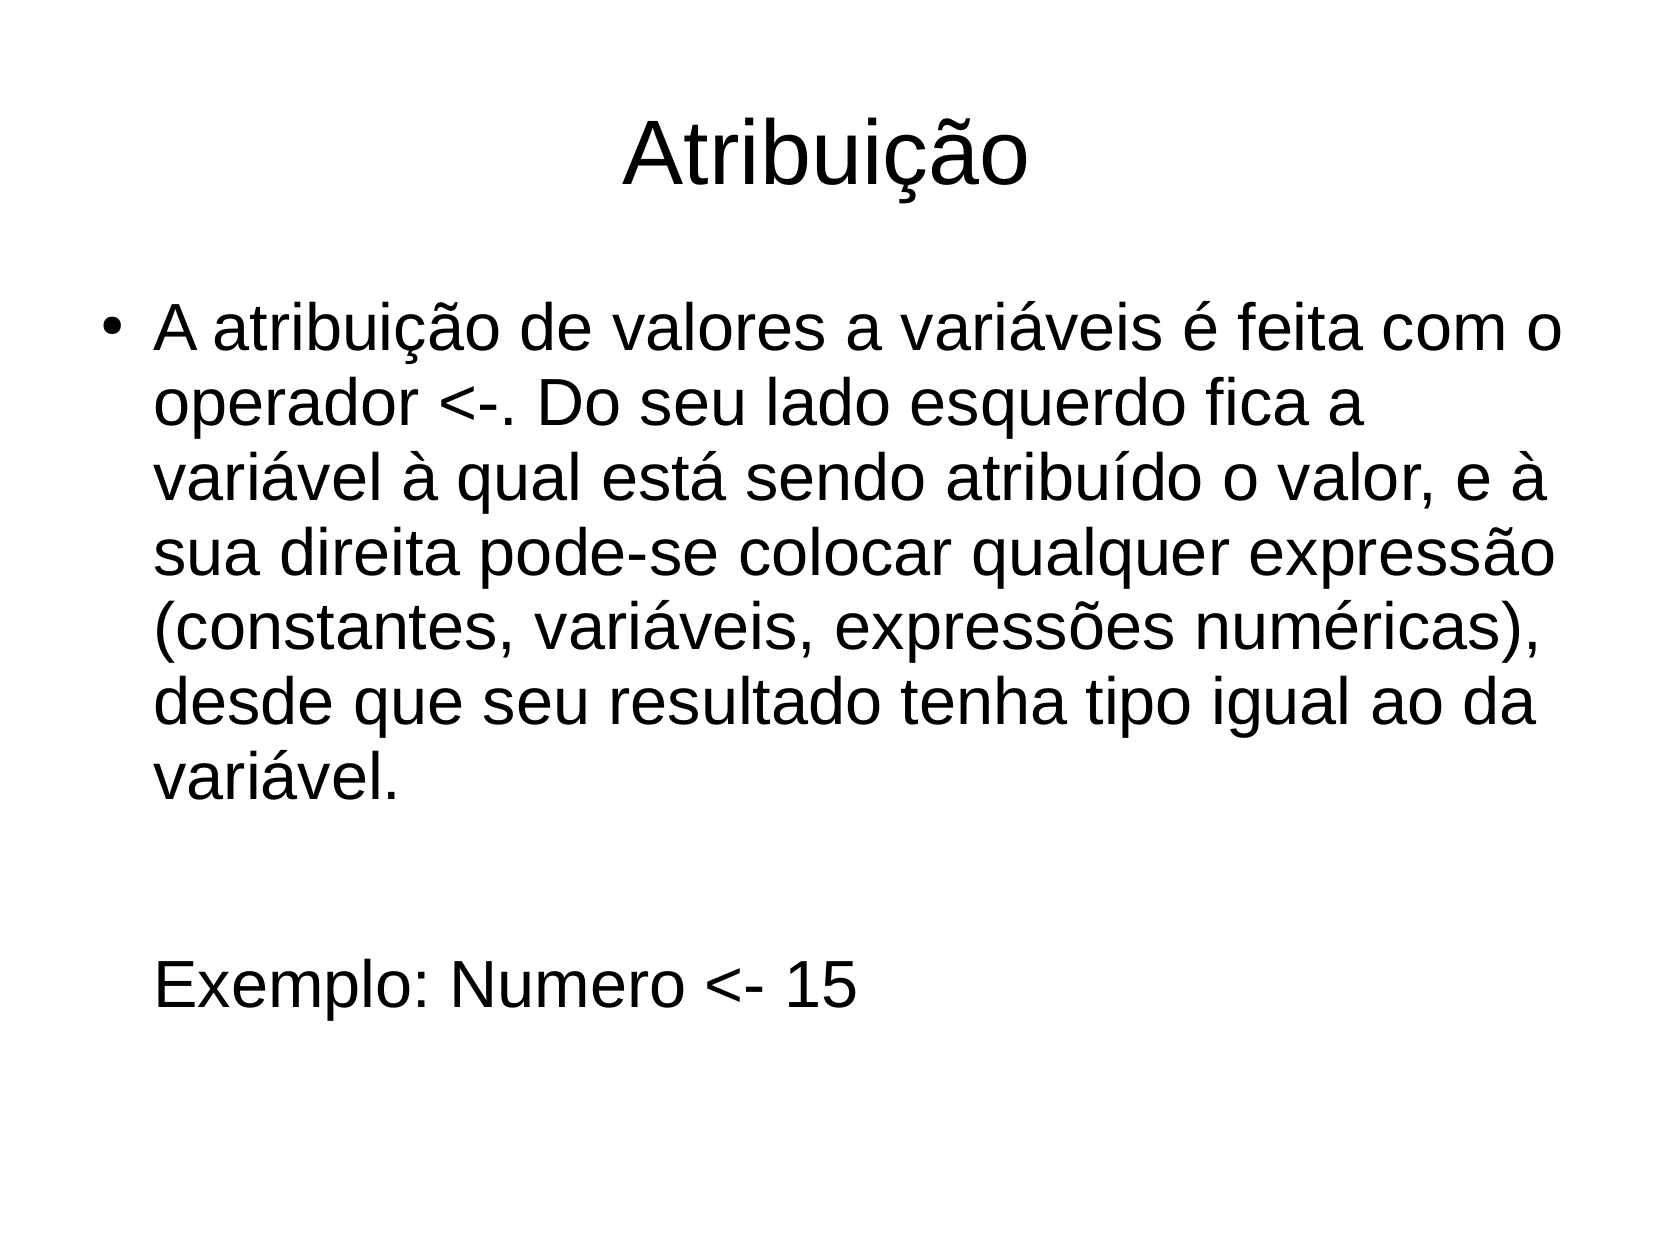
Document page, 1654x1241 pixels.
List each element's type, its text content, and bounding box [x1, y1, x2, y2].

list A atribuição de valores a variáveis é feita com o operador <-. Do seu lado esquerdo fica a variável à qual está sendo atribuído o valor, e à sua direita pode-se colocar qualquer expressão (constantes, variáveis, expressões numéricas), desde que seu resultado tenha tipo igual ao da variável. Exemplo: Numero <- 15 [82, 290, 1571, 1109]
title Atribuição [82, 49, 1571, 257]
